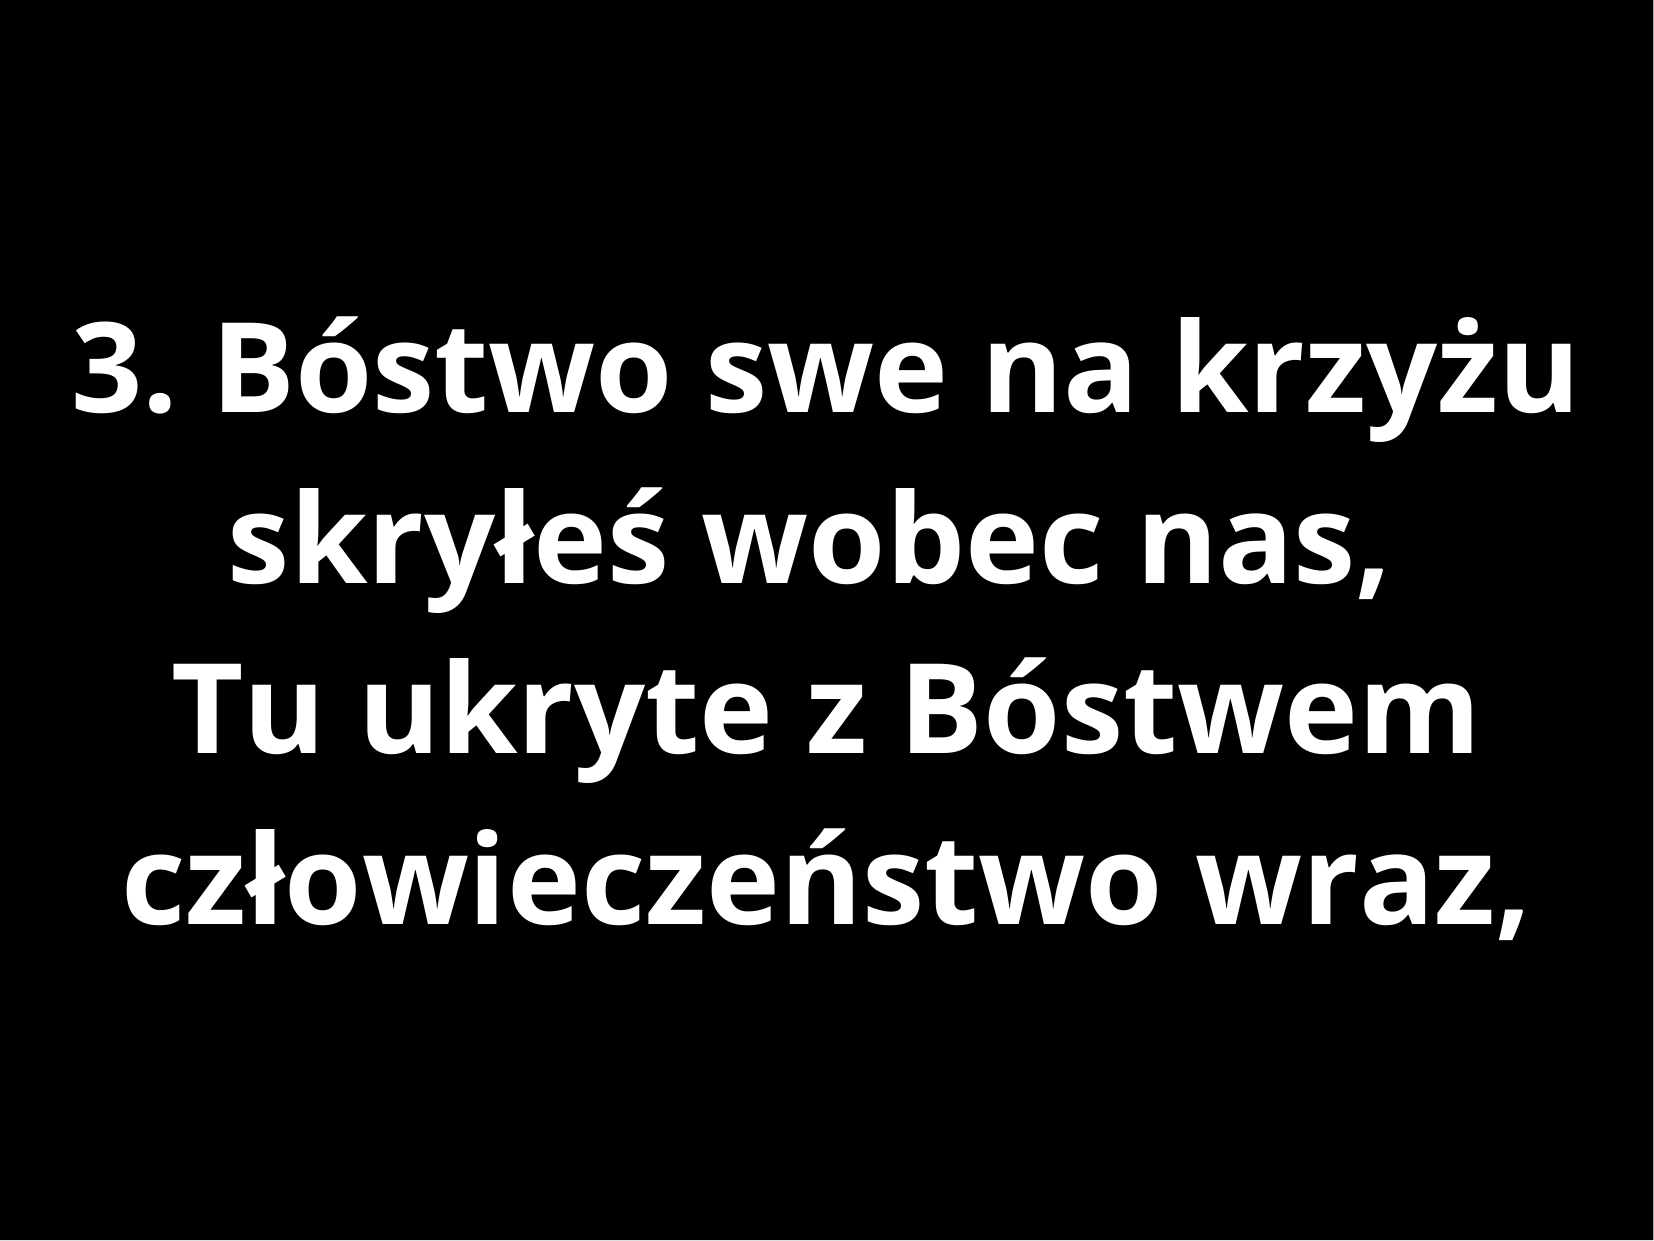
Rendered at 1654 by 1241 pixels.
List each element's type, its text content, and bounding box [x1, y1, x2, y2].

title 3. Bóstwo swe na krzyżu skryłeś wobec nas, Tu ukryte z Bóstwem człowieczeństwo wraz, [0, 0, 1654, 1241]
